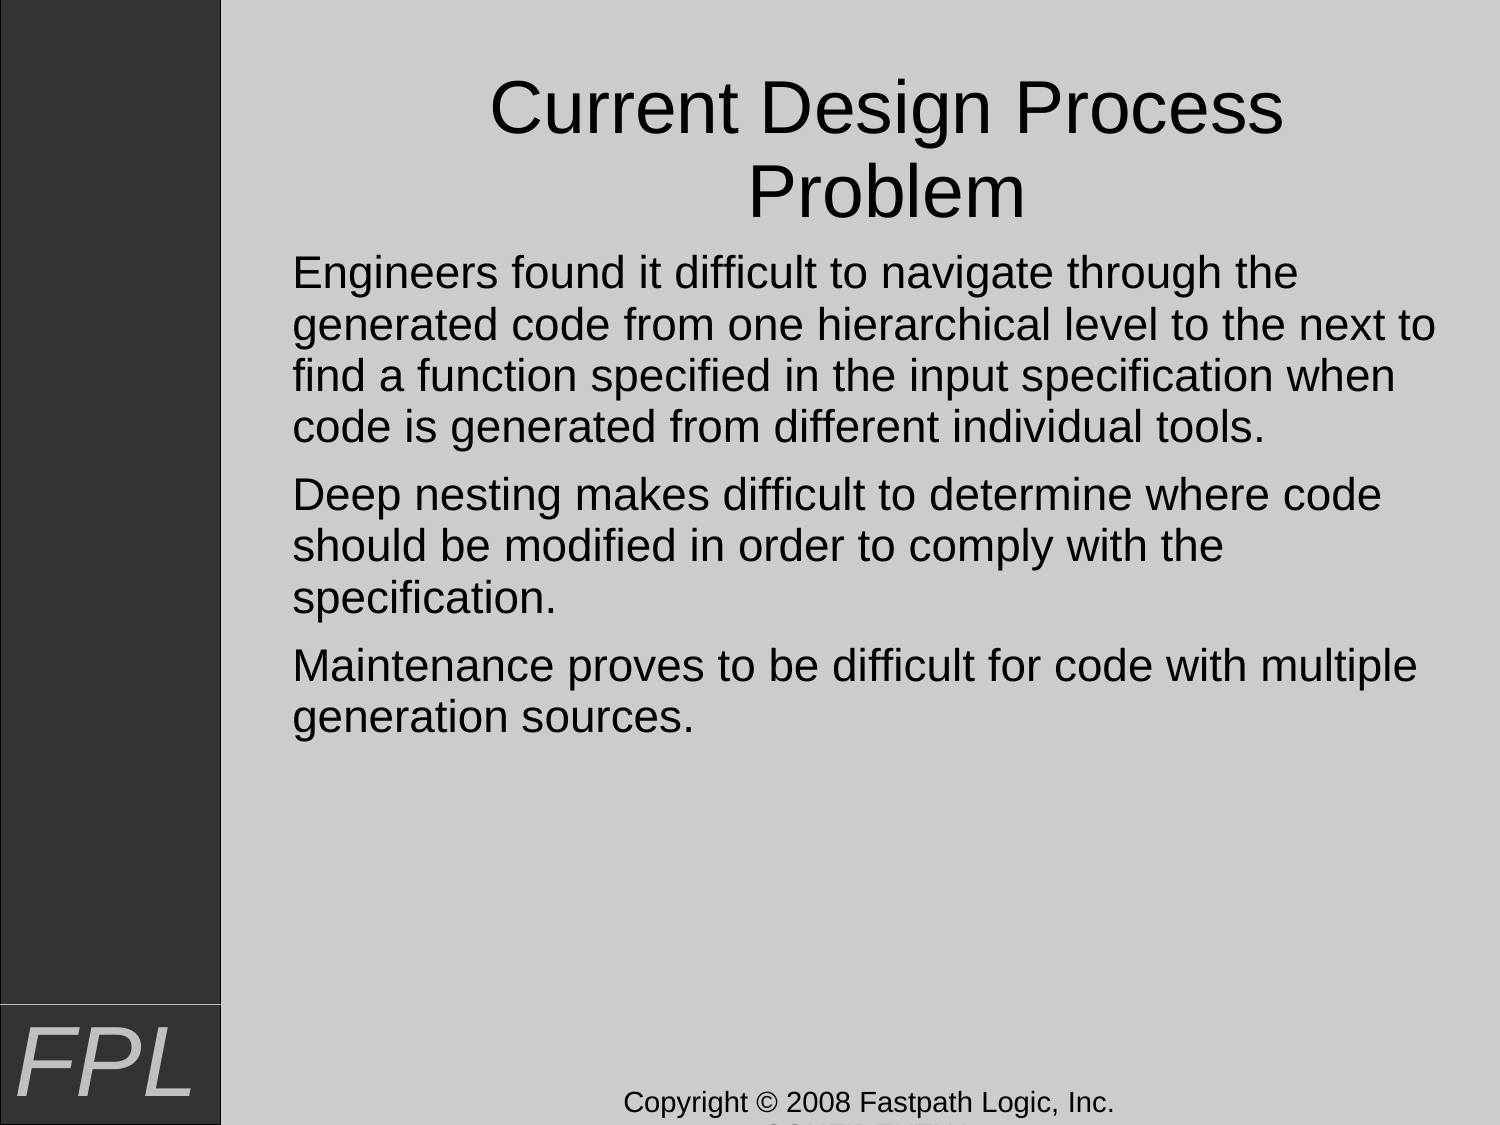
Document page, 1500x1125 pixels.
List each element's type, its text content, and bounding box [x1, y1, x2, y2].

list Engineers found it difficult to navigate through the generated code from one hierarchical level to the next to find a function specified in the input specification when code is generated from different individual tools. Deep nesting makes difficult to determine where code should be modified in order to comply with the specification. Maintenance proves to be difficult for code with multiple generation sources. [292, 247, 1483, 1070]
title Current Design Process Problem [387, 38, 1388, 247]
